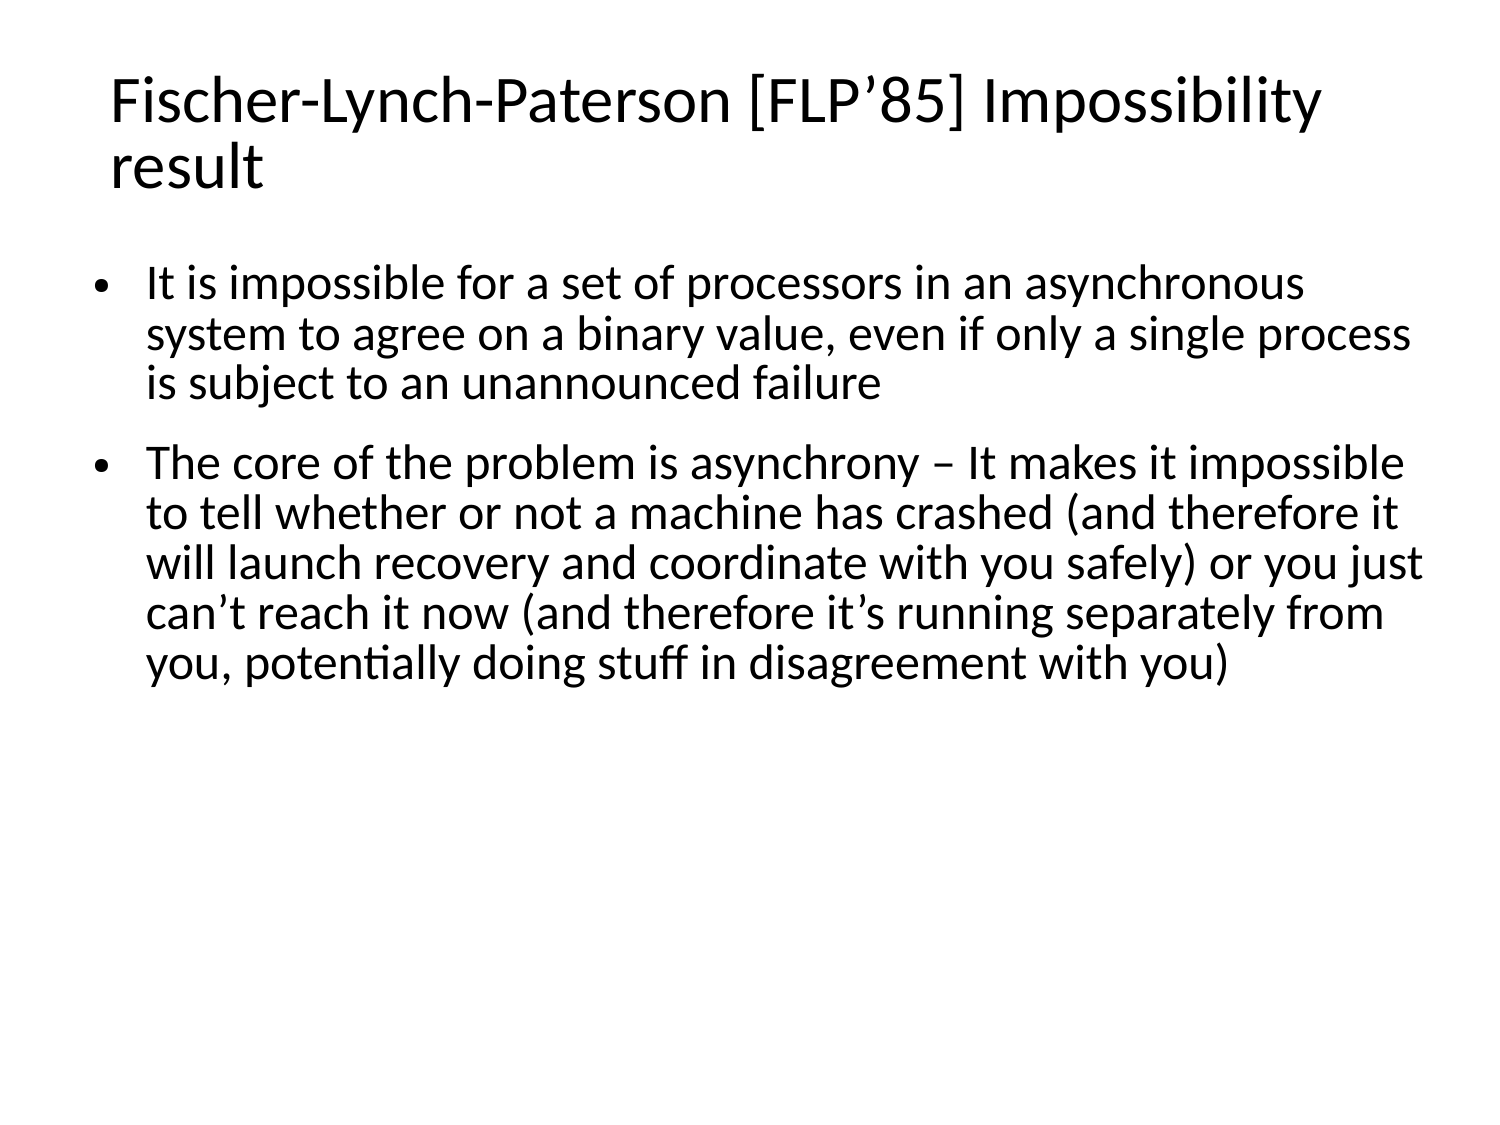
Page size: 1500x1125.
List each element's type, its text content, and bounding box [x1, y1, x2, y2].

list It is impossible for a set of processors in an asynchronous system to agree on a binary value, even if only a single process is subject to an unannounced failure The core of the problem is asynchrony – It makes it impossible to tell whether or not a machine has crashed (and therefore it will launch recovery and coordinate with you safely) or you just can’t reach it now (and therefore it’s running separately from you, potentially doing stuff in disagreement with you) [75, 262, 1425, 1005]
title Fischer-Lynch-Paterson [FLP’85] Impossibility result [75, 45, 1425, 233]
